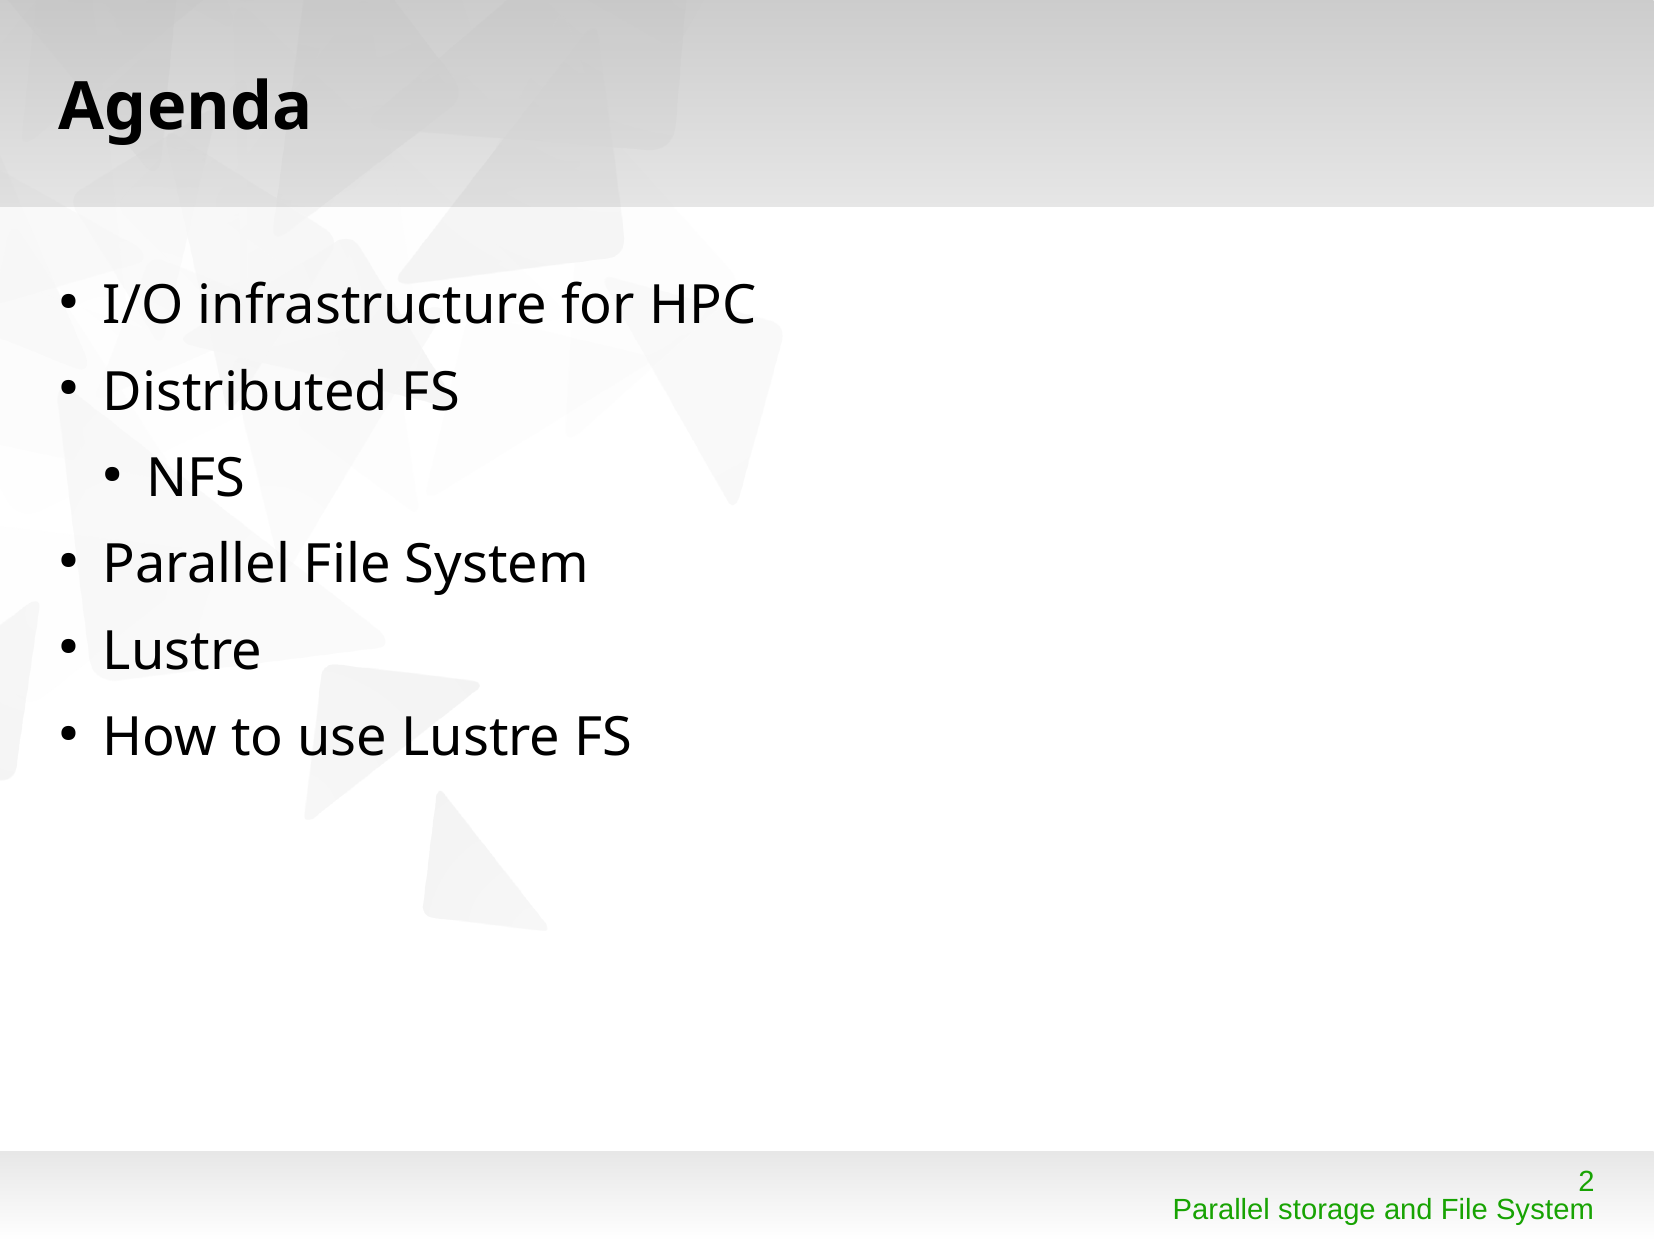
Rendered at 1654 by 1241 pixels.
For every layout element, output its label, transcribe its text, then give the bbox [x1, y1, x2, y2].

picture [0, 0, 783, 931]
list I/O infrastructure for HPC Distributed FS NFS Parallel File System Lustre How to use Lustre FS [59, 265, 1595, 986]
title Agenda [59, 29, 1595, 178]
